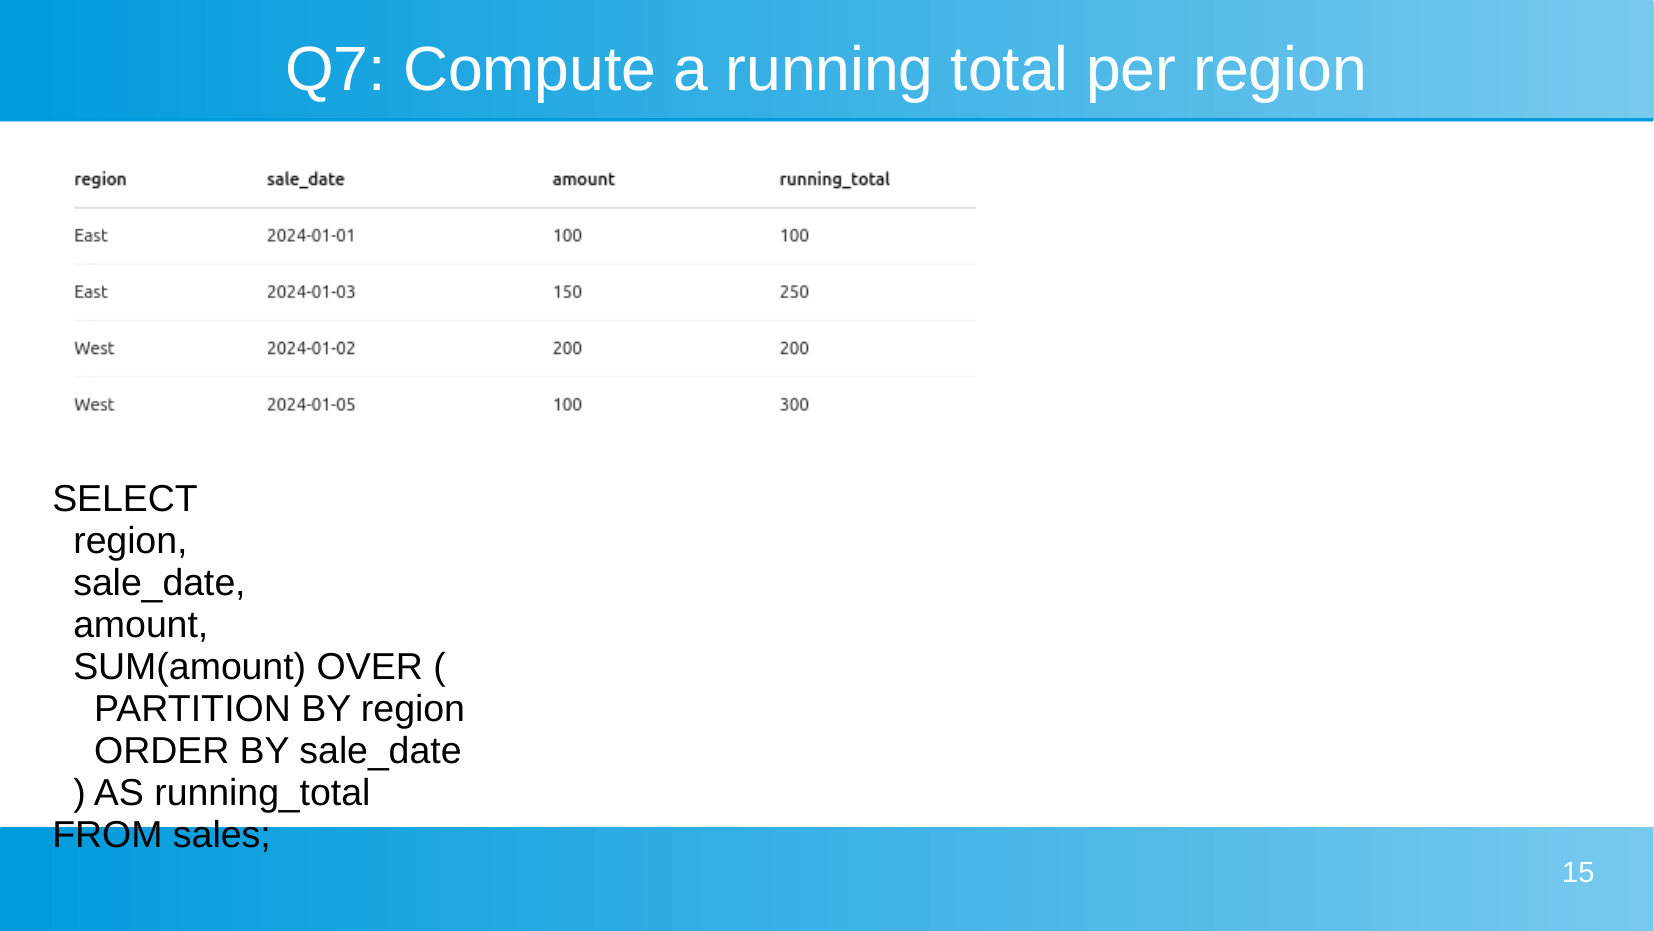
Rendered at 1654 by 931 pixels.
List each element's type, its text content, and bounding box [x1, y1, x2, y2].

text_box SELECT region, sale_date, amount, SUM(amount) OVER ( PARTITION BY region ORDER BY sale_date ) AS running_total FROM sales; [37, 469, 490, 863]
picture [57, 151, 976, 451]
title Q7: Compute a running total per region [59, 29, 1595, 108]
